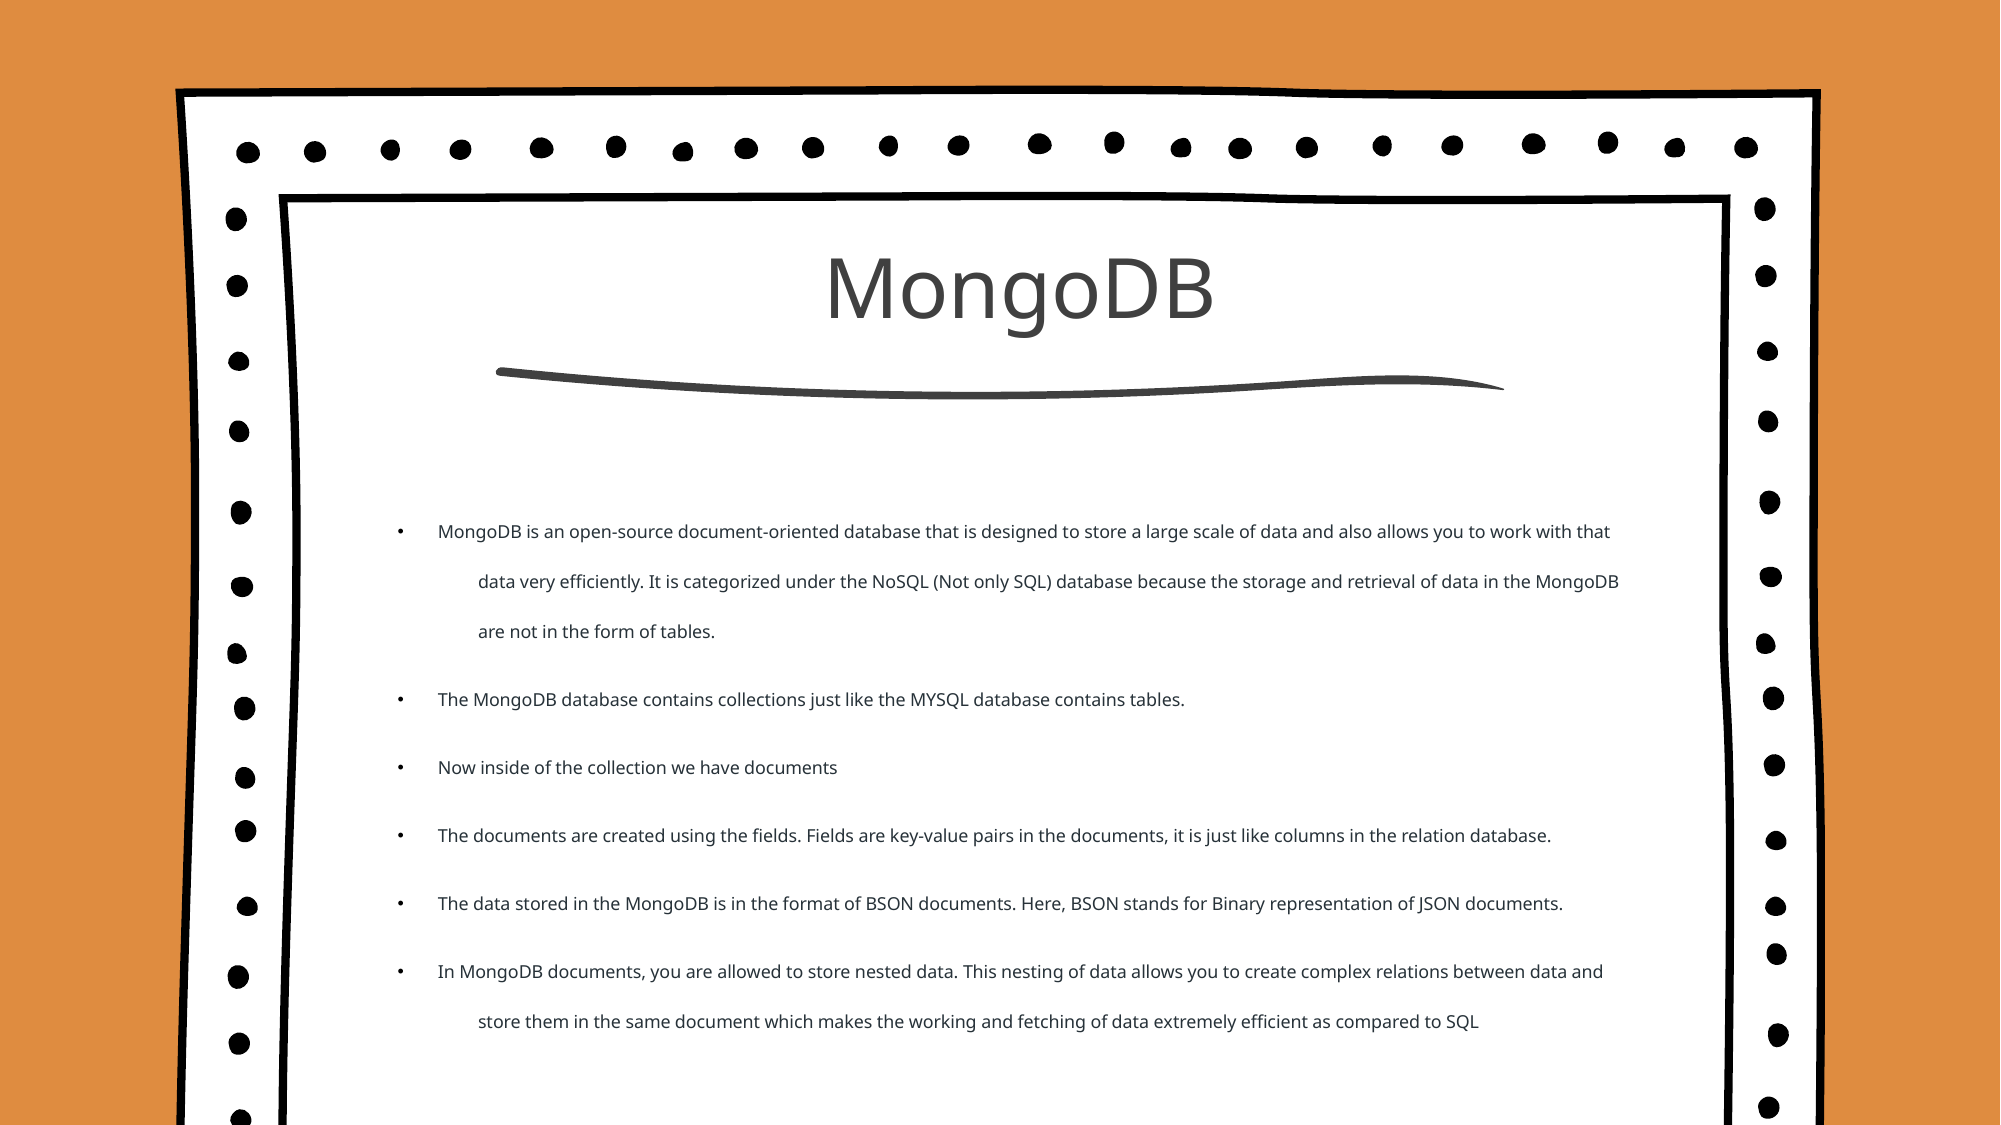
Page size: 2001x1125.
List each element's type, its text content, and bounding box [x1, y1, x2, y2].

title MongoDB [382, 239, 1658, 353]
list MongoDB is an open-source document-oriented database that is designed to store a large scale of data and also allows you to work with that data very efficiently. It is categorized under the NoSQL (Not only SQL) database because the storage and retrieval of data in the MongoDB are not in the form of tables. The MongoDB database contains collections just like the MYSQL database contains tables. Now inside of the collection we have documents The documents are created using the fields. Fields are key-value pairs in the documents, it is just like columns in the relation database. The data stored in the MongoDB is in the format of BSON documents. Here, BSON stands for Binary representation of JSON documents. In MongoDB documents, you are allowed to store nested data. This nesting of data allows you to create complex relations between data and store them in the same document which makes the working and fetching of data extremely efficient as compared to SQL [306, 425, 1719, 1125]
